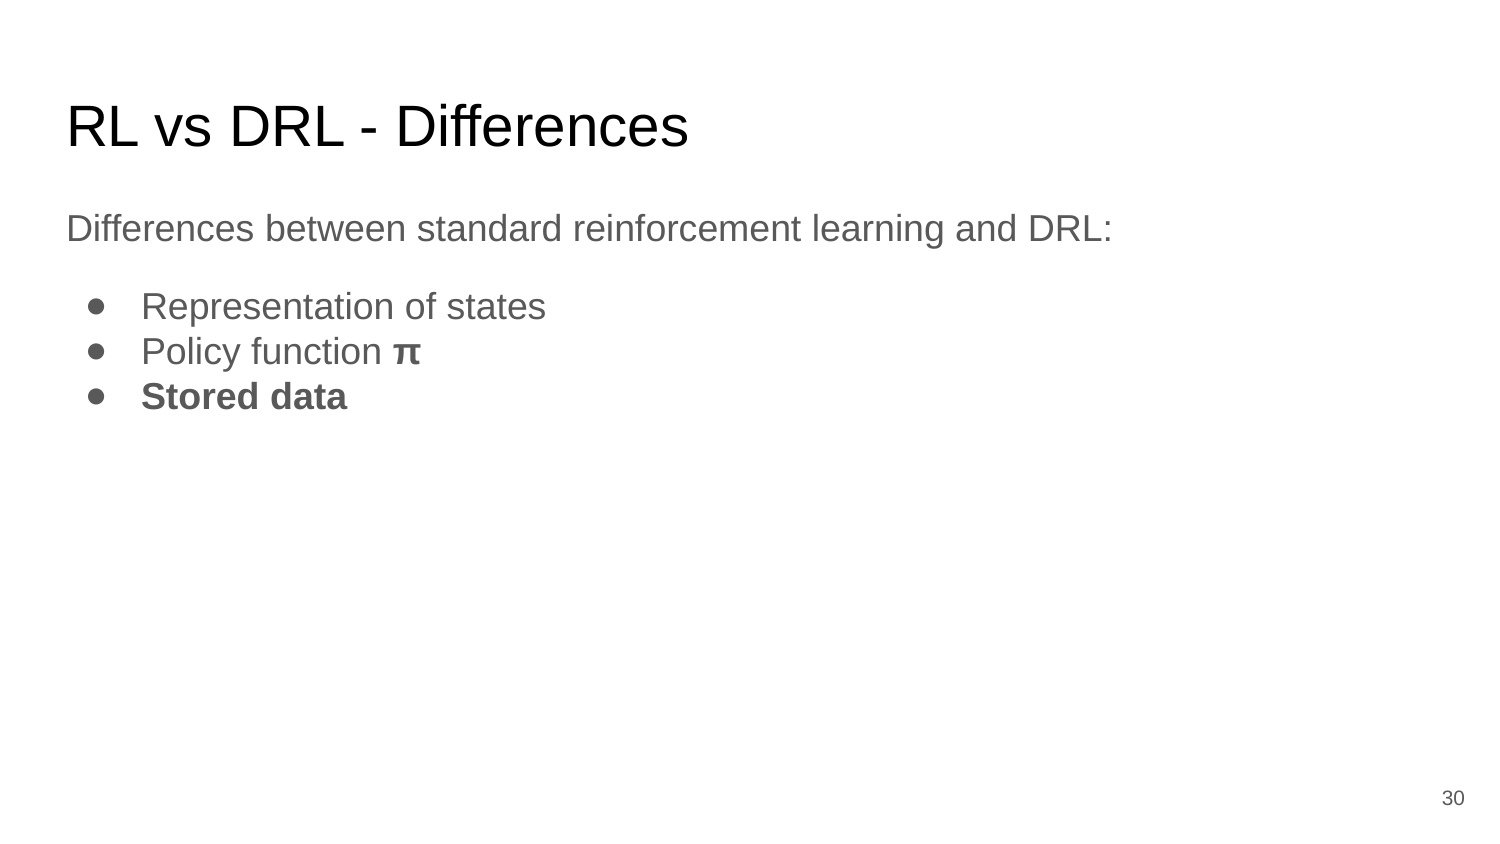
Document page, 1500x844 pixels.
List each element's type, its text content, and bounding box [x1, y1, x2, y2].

title RL vs DRL - Differences [51, 72, 1449, 167]
slide_number <number> [1389, 764, 1480, 830]
list Differences between standard reinforcement learning and DRL: Representation of states Policy function π Stored data [51, 189, 1449, 750]
